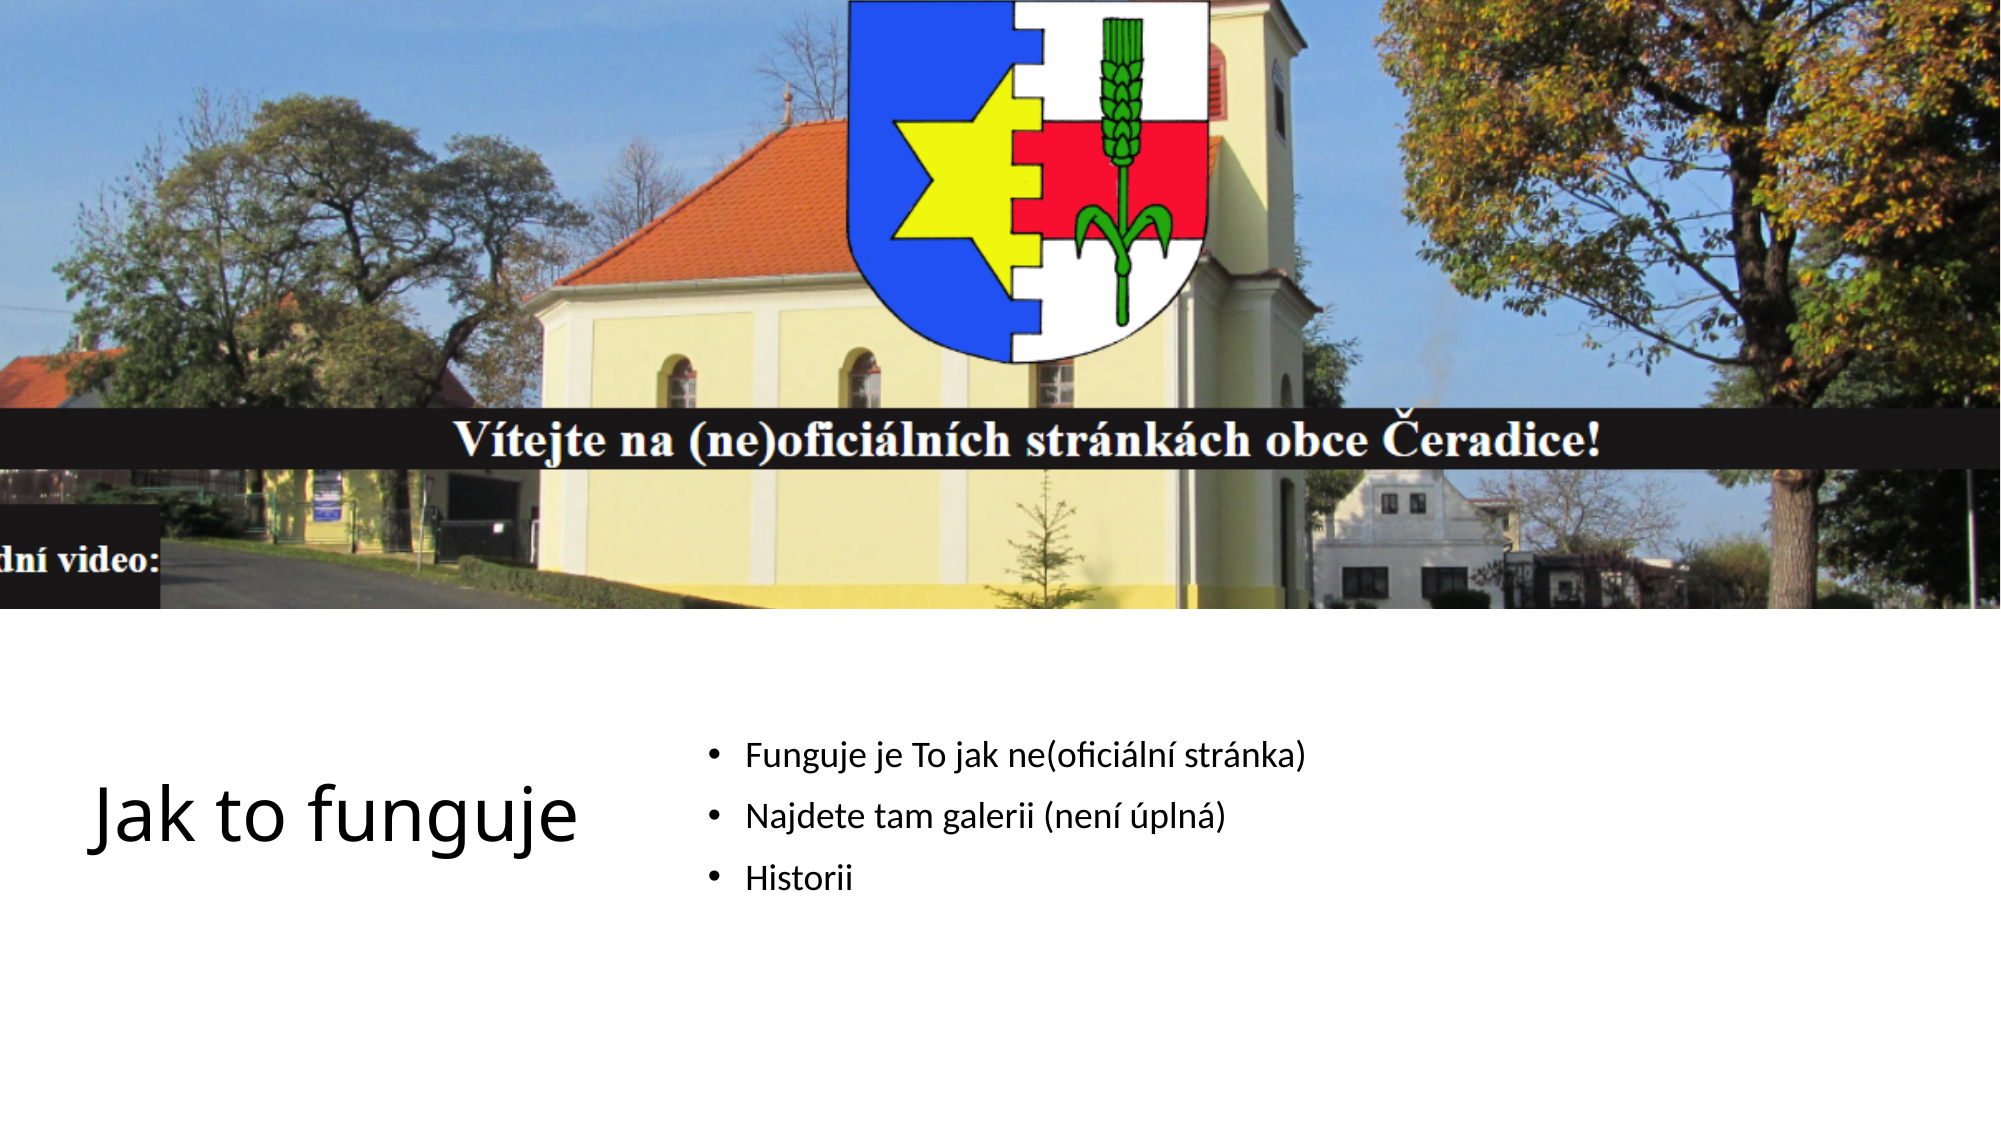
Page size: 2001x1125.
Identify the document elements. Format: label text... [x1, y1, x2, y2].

picture [0, 0, 2000, 609]
title Jak to funguje [78, 615, 619, 1018]
list Funguje je To jak ne(oficiální stránka) Najdete tam galerii (není úplná) Historii [692, 615, 1921, 1018]
